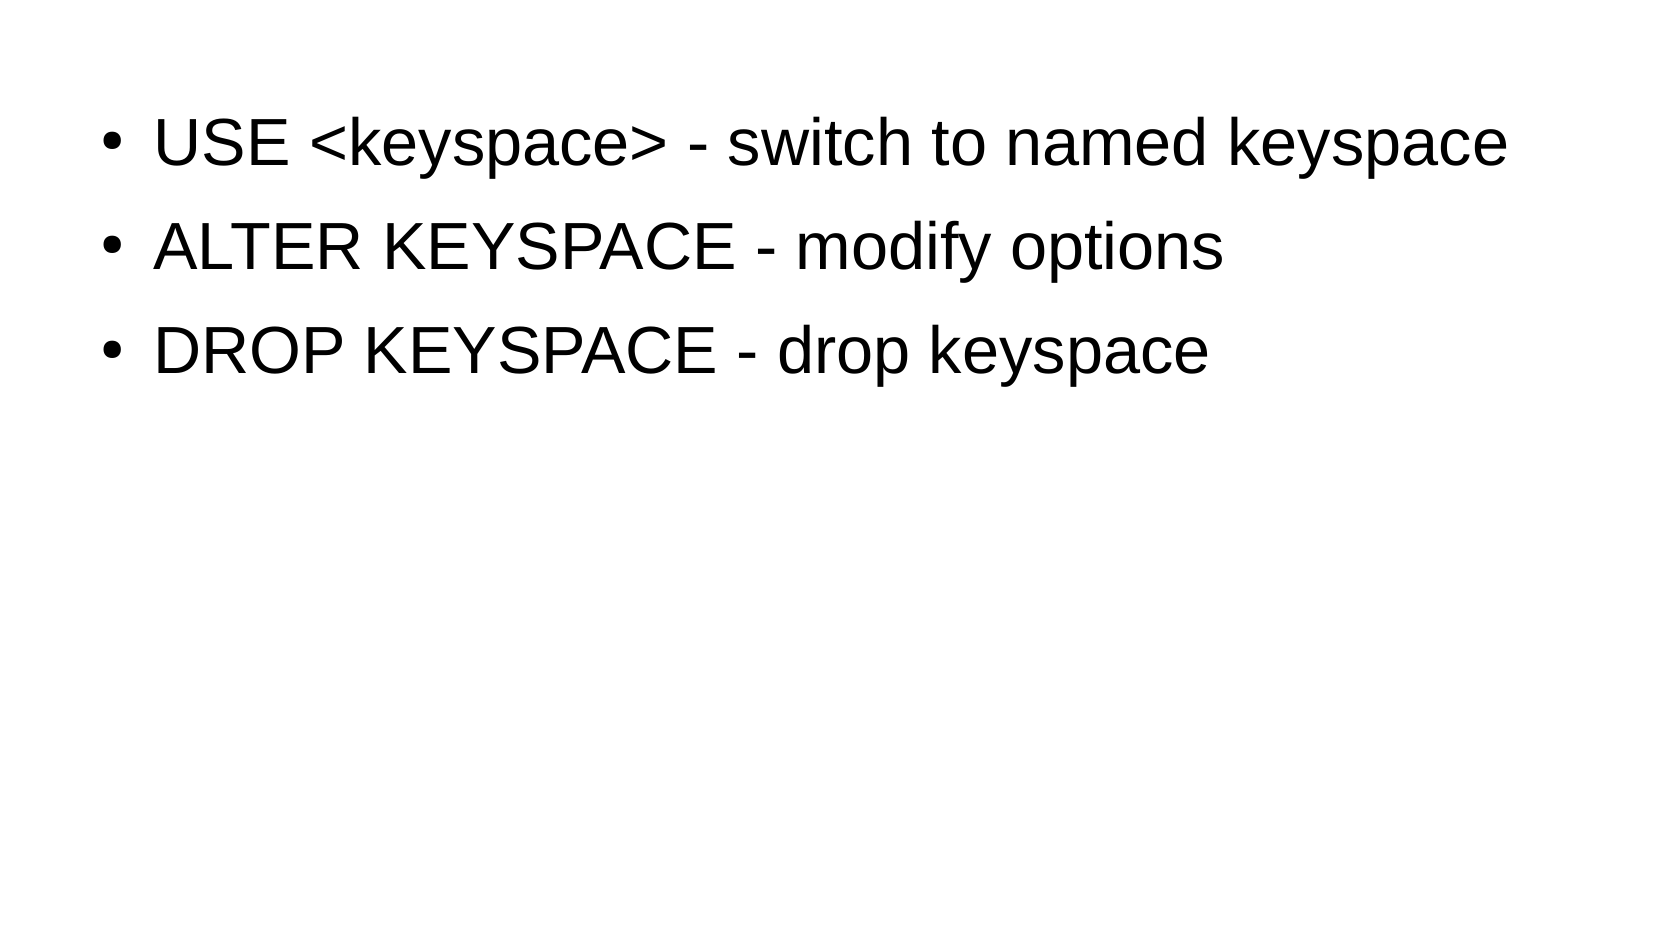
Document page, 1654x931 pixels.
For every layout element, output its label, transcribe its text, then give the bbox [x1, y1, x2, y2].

list USE <keyspace> - switch to named keyspace ALTER KEYSPACE - modify options DROP KEYSPACE - drop keyspace [82, 105, 1571, 826]
